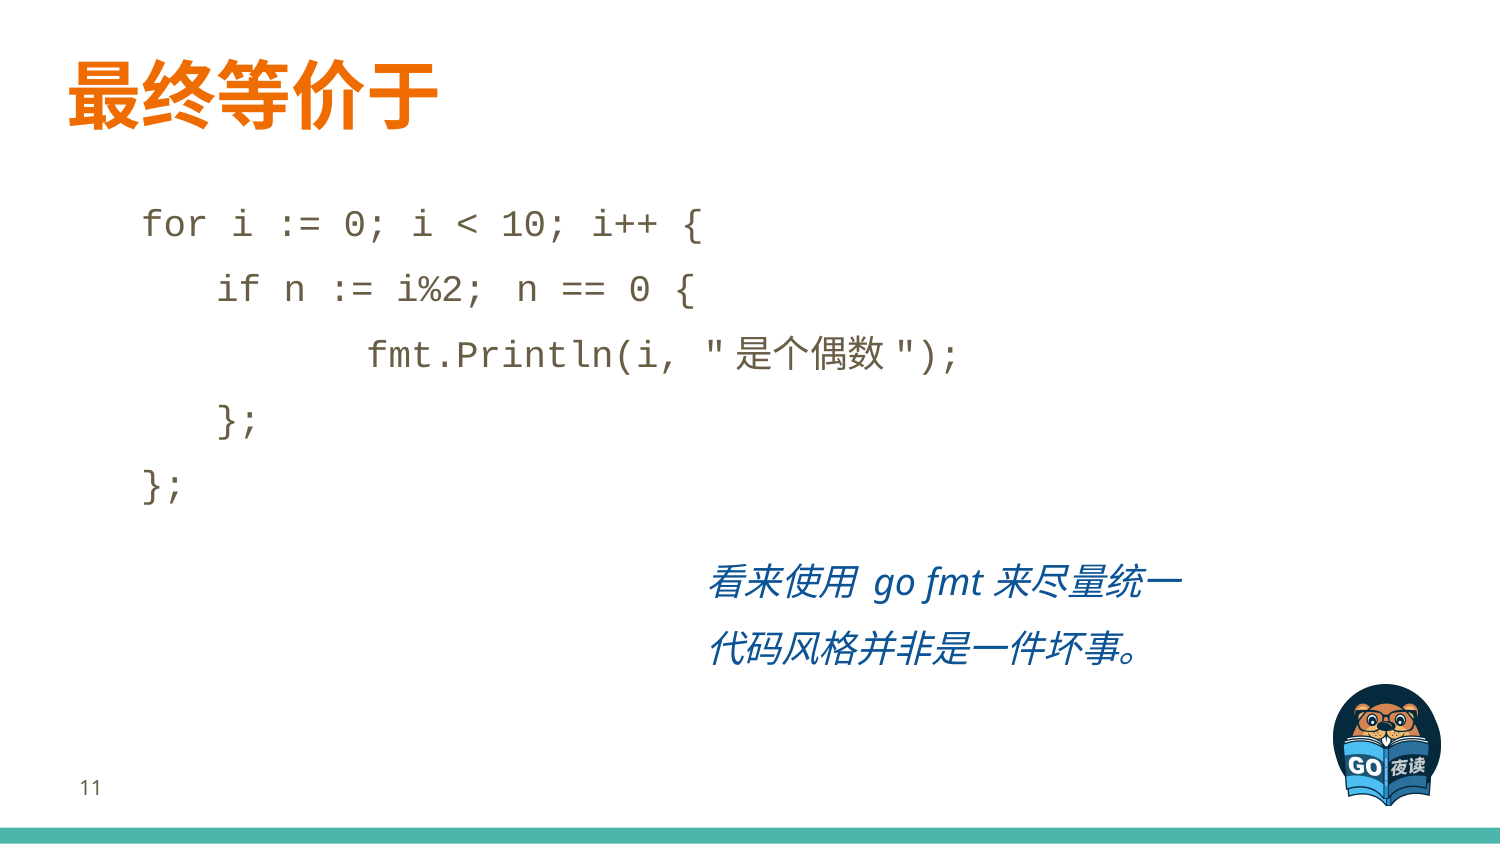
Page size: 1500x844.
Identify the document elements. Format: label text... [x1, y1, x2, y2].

title 最终等价于 [51, 33, 1449, 150]
text_box 看来使用 go fmt来尽量统一代码风格并非是一件坏事。 [690, 520, 1202, 697]
slide_number <number> [27, 756, 118, 821]
picture [1333, 684, 1441, 806]
list for i := 0; i < 10; i++ { if n := i%2; n == 0 { fmt.Println(i, "是个偶数"); }; }; [51, 196, 1329, 757]
